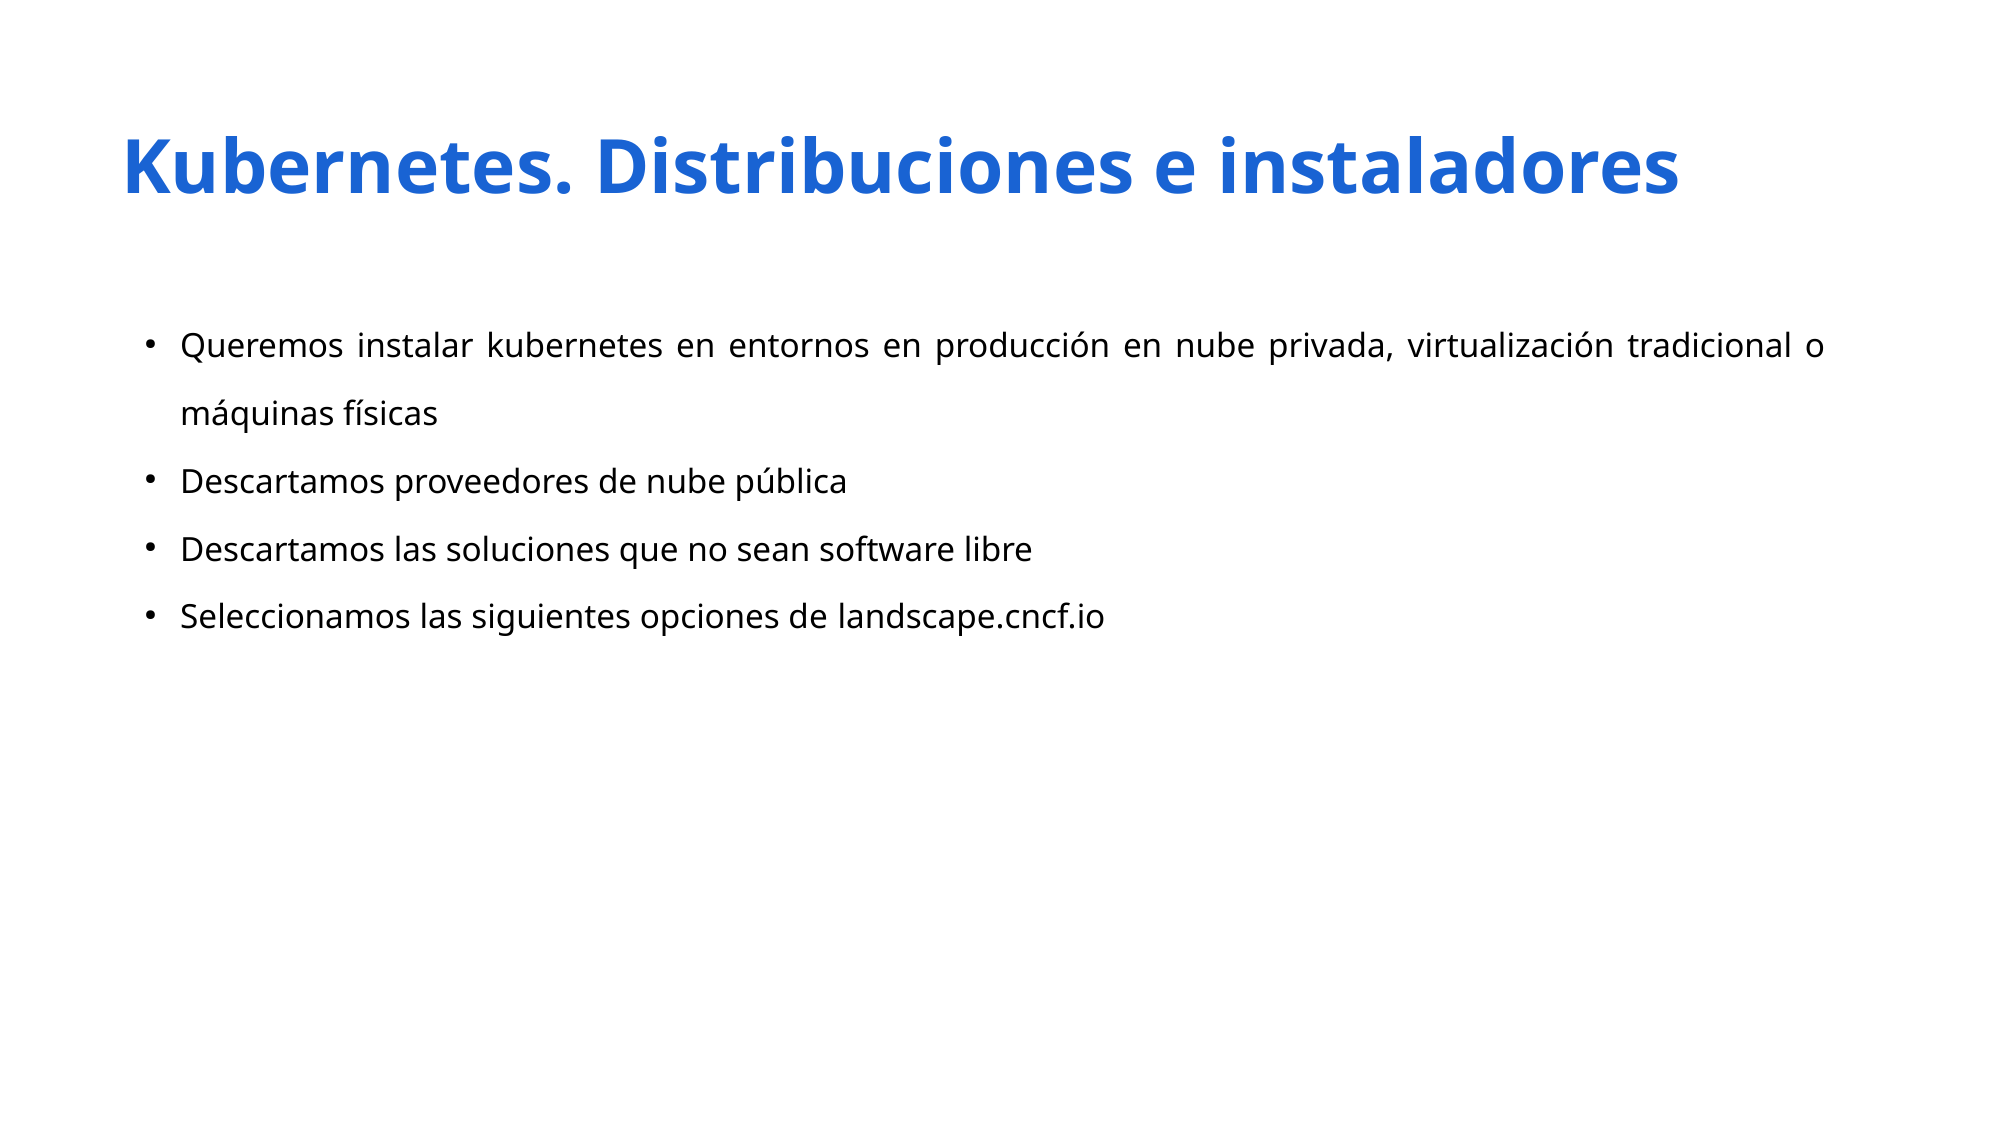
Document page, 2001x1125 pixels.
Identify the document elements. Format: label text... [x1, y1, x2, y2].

text_box Queremos instalar kubernetes en entornos en producción en nube privada, virtualización tradicional o máquinas físicas Descartamos proveedores de nube pública Descartamos las soluciones que no sean software libre Seleccionamos las siguientes opciones de landscape.cncf.io [129, 292, 1843, 946]
text_box Kubernetes. Distribuciones e instaladores [106, 106, 1878, 293]
